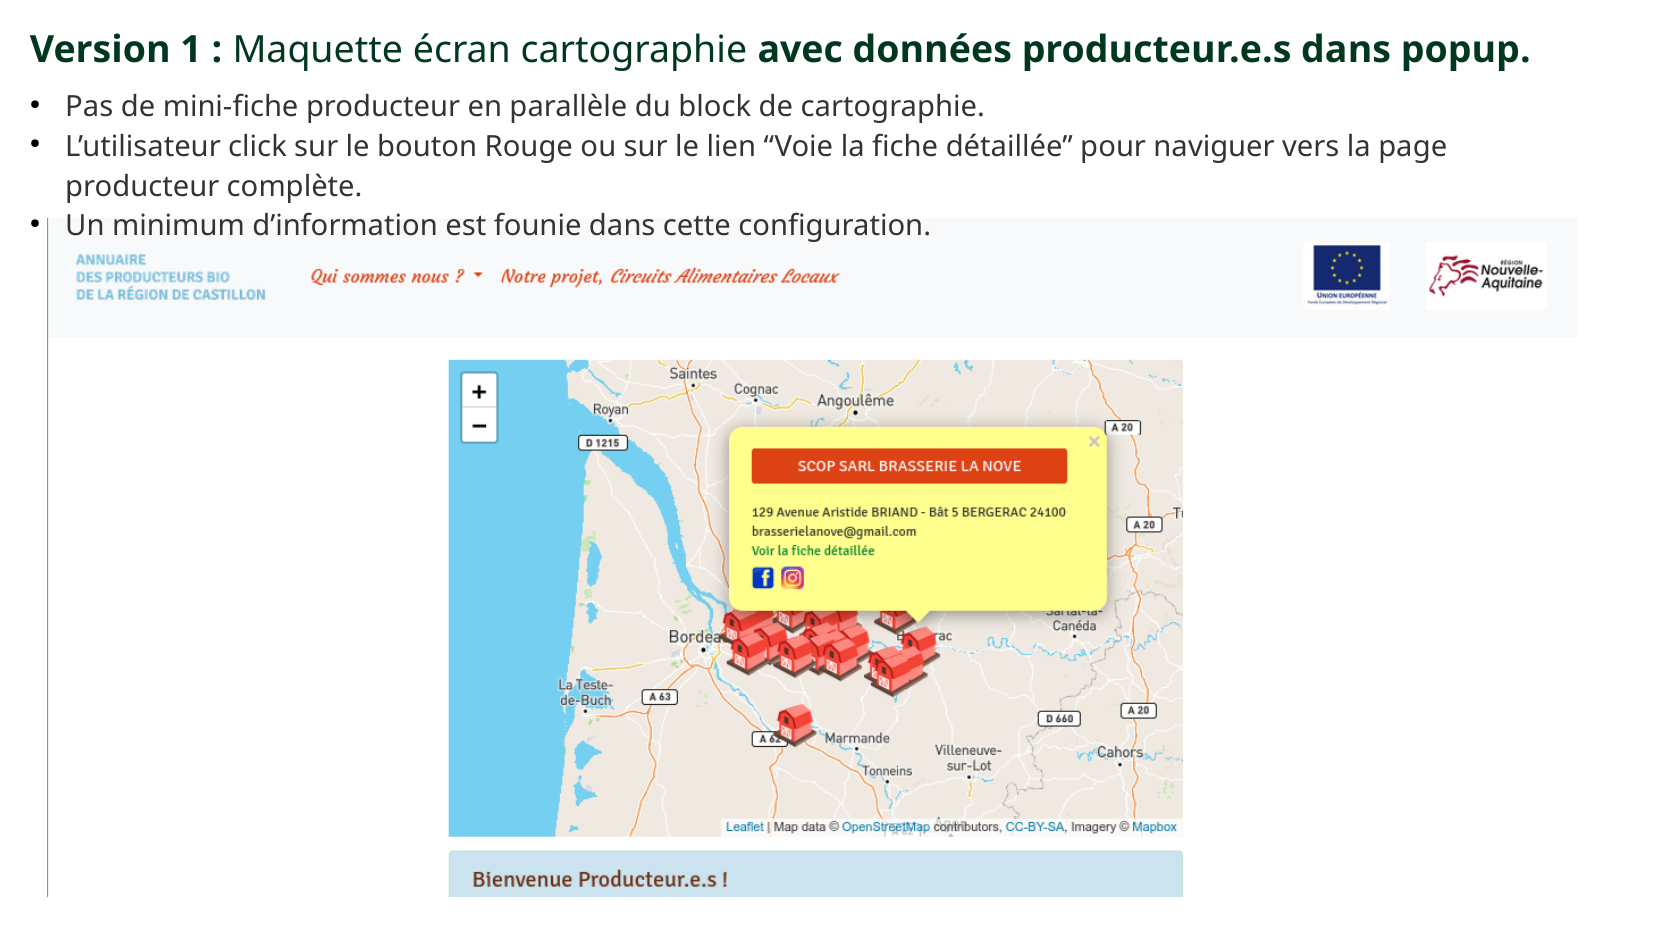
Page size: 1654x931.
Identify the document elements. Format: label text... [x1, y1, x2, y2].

picture [592, 221, 601, 233]
picture [70, 218, 81, 233]
picture [47, 218, 1578, 897]
text_box Version 1 : Maquette écran cartographie avec données producteur.e.s dans popup. Pas de mini-fiche producteur en parallèle du block de cartographie. L’utilisateur click sur le bouton Rouge ou sur le lien “Voie la fiche détaillée” pour naviguer vers la page producteur complète. Un minimum d’information est founie dans cette configuration. [15, 15, 1606, 215]
picture [256, 221, 265, 233]
